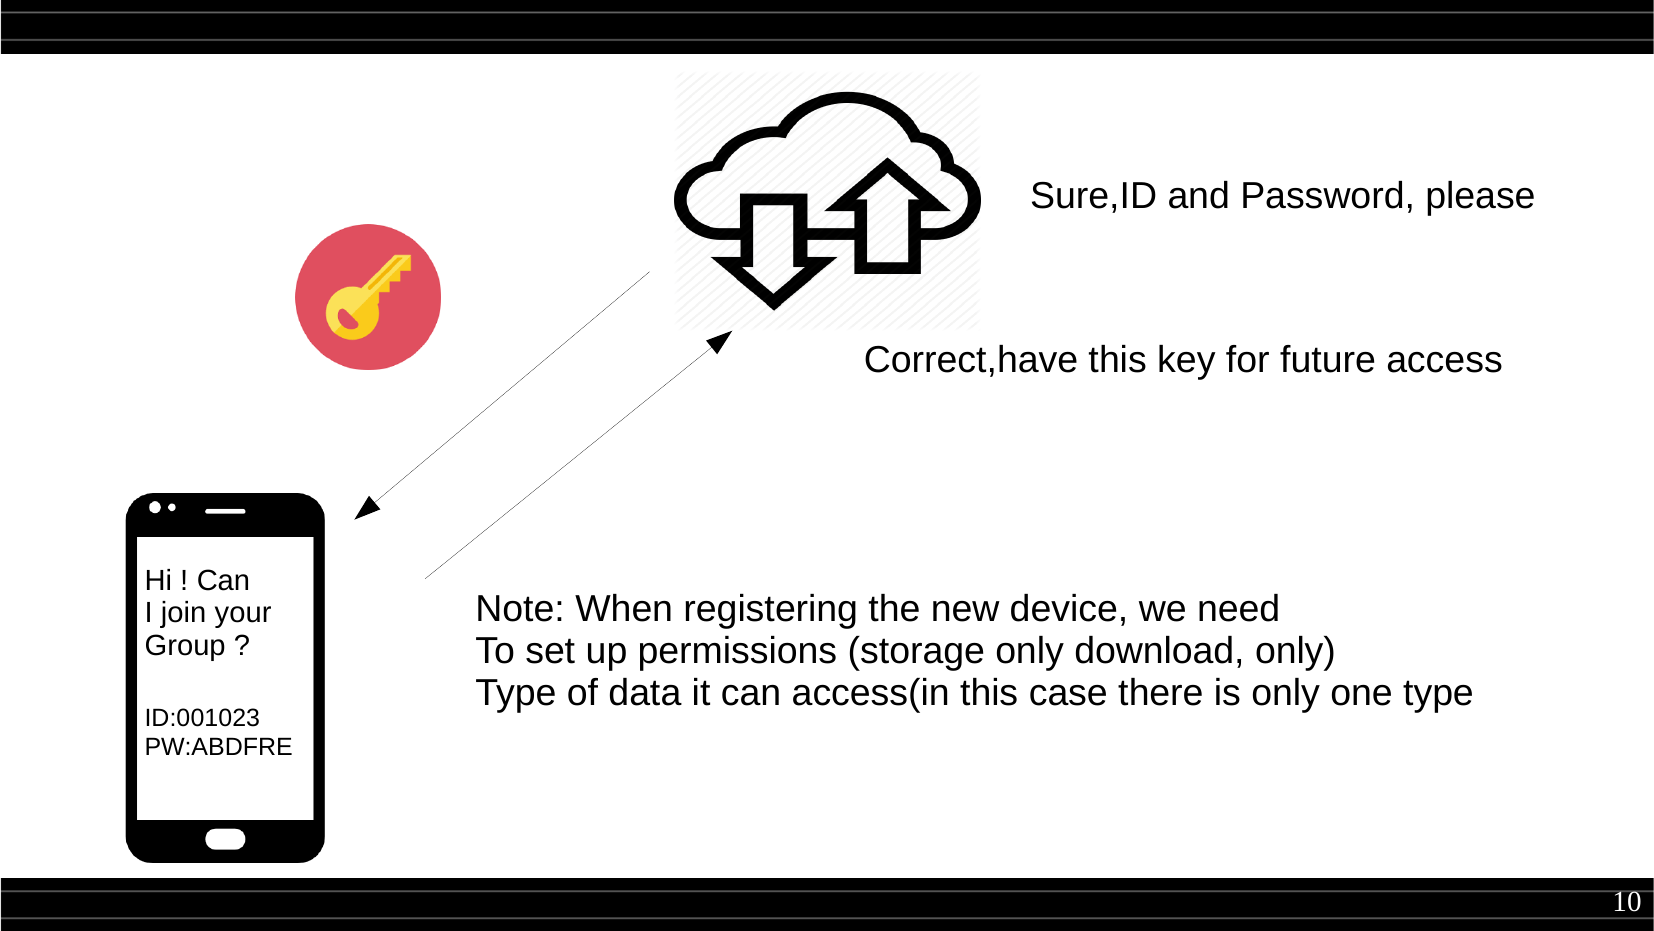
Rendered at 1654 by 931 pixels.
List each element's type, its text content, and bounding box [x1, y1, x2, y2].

text_box Sure,ID and Password, please [1015, 167, 1551, 225]
picture [0, 0, 1654, 54]
picture [295, 224, 441, 370]
picture [40, 493, 410, 863]
picture [673, 70, 981, 331]
text_box ID:001023 PW:ABDFRE [129, 696, 309, 768]
picture [0, 878, 1654, 931]
text_box Correct,have this key for future access [849, 330, 1519, 388]
text_box Hi ! Can I join your Group ? [129, 556, 287, 670]
text_box Note: When registering the new device, we need To set up permissions (storage only download, only) Type of data it can access(in this case there is only one type [460, 579, 1490, 721]
